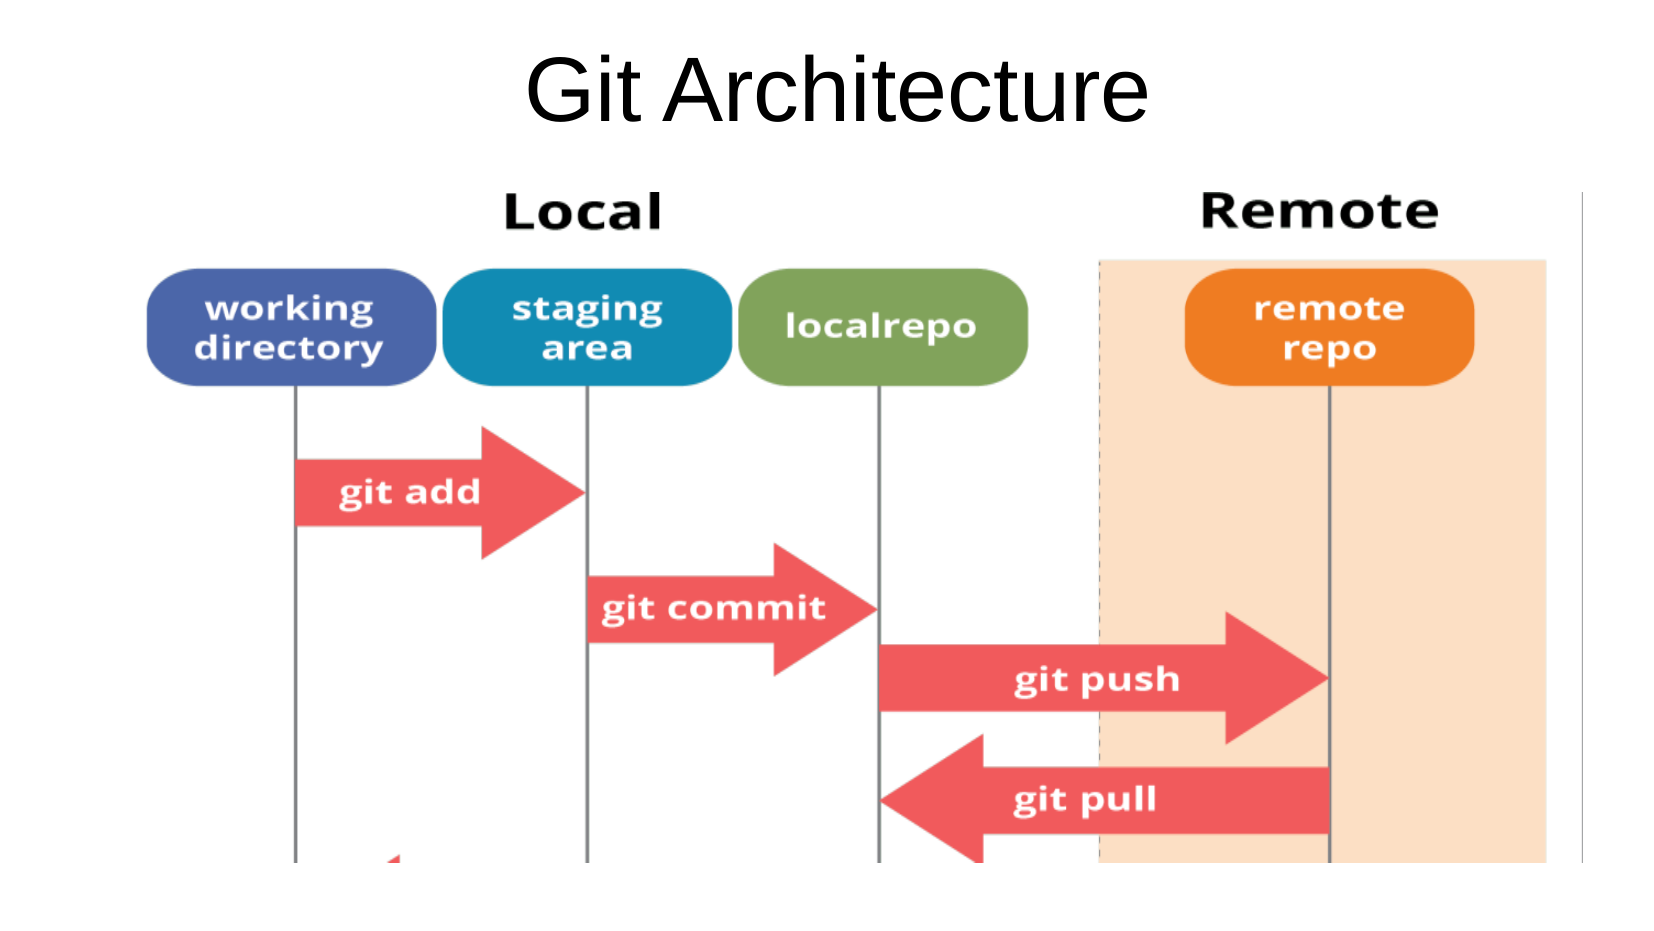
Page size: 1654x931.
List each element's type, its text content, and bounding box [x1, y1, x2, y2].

title Git Architecture [94, 11, 1583, 168]
picture [94, 192, 1583, 863]
